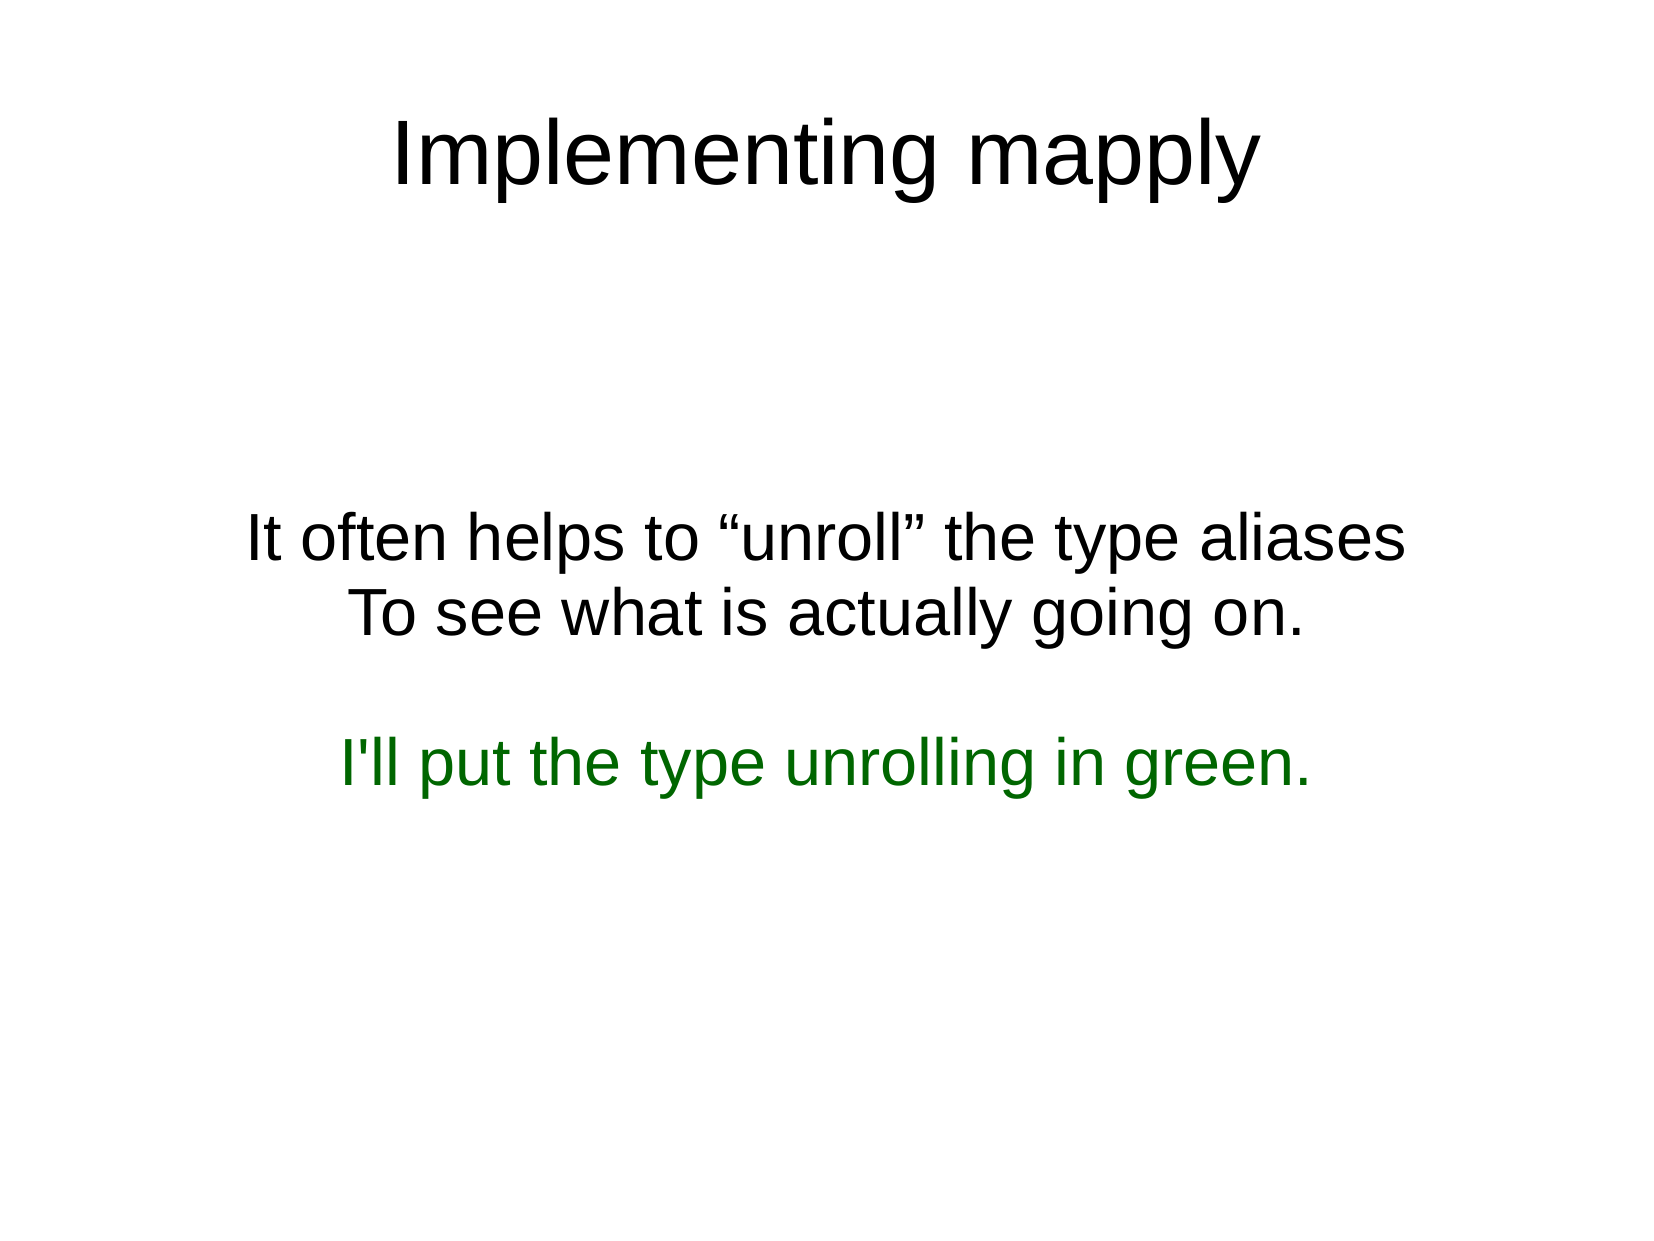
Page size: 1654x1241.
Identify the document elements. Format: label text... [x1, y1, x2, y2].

title Implementing mapply [82, 49, 1571, 257]
subtitle It often helps to “unroll” the type aliases To see what is actually going on. I'll put the type unrolling in green. [82, 290, 1571, 1010]
